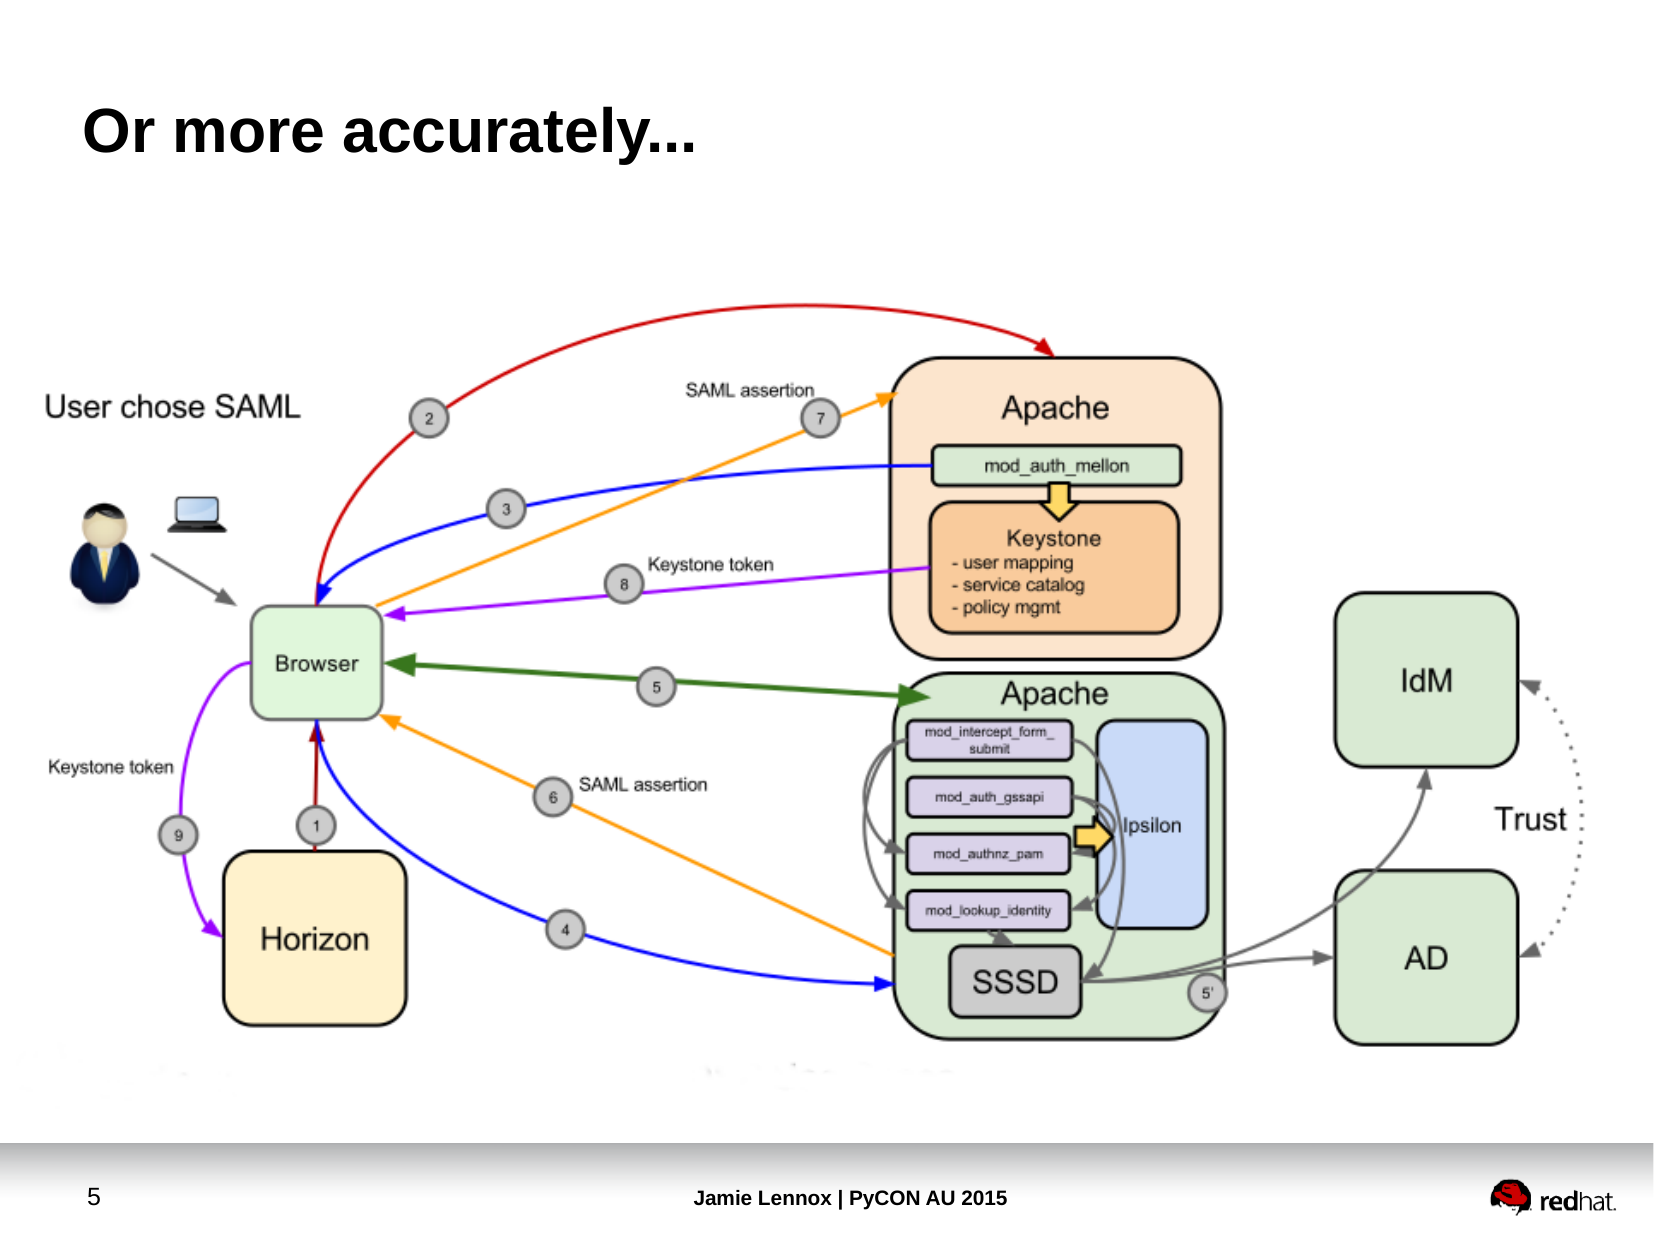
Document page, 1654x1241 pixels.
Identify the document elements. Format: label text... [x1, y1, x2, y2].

picture [0, 187, 1643, 1112]
title Or more accurately... [82, 37, 1571, 187]
picture [0, 1143, 1654, 1241]
